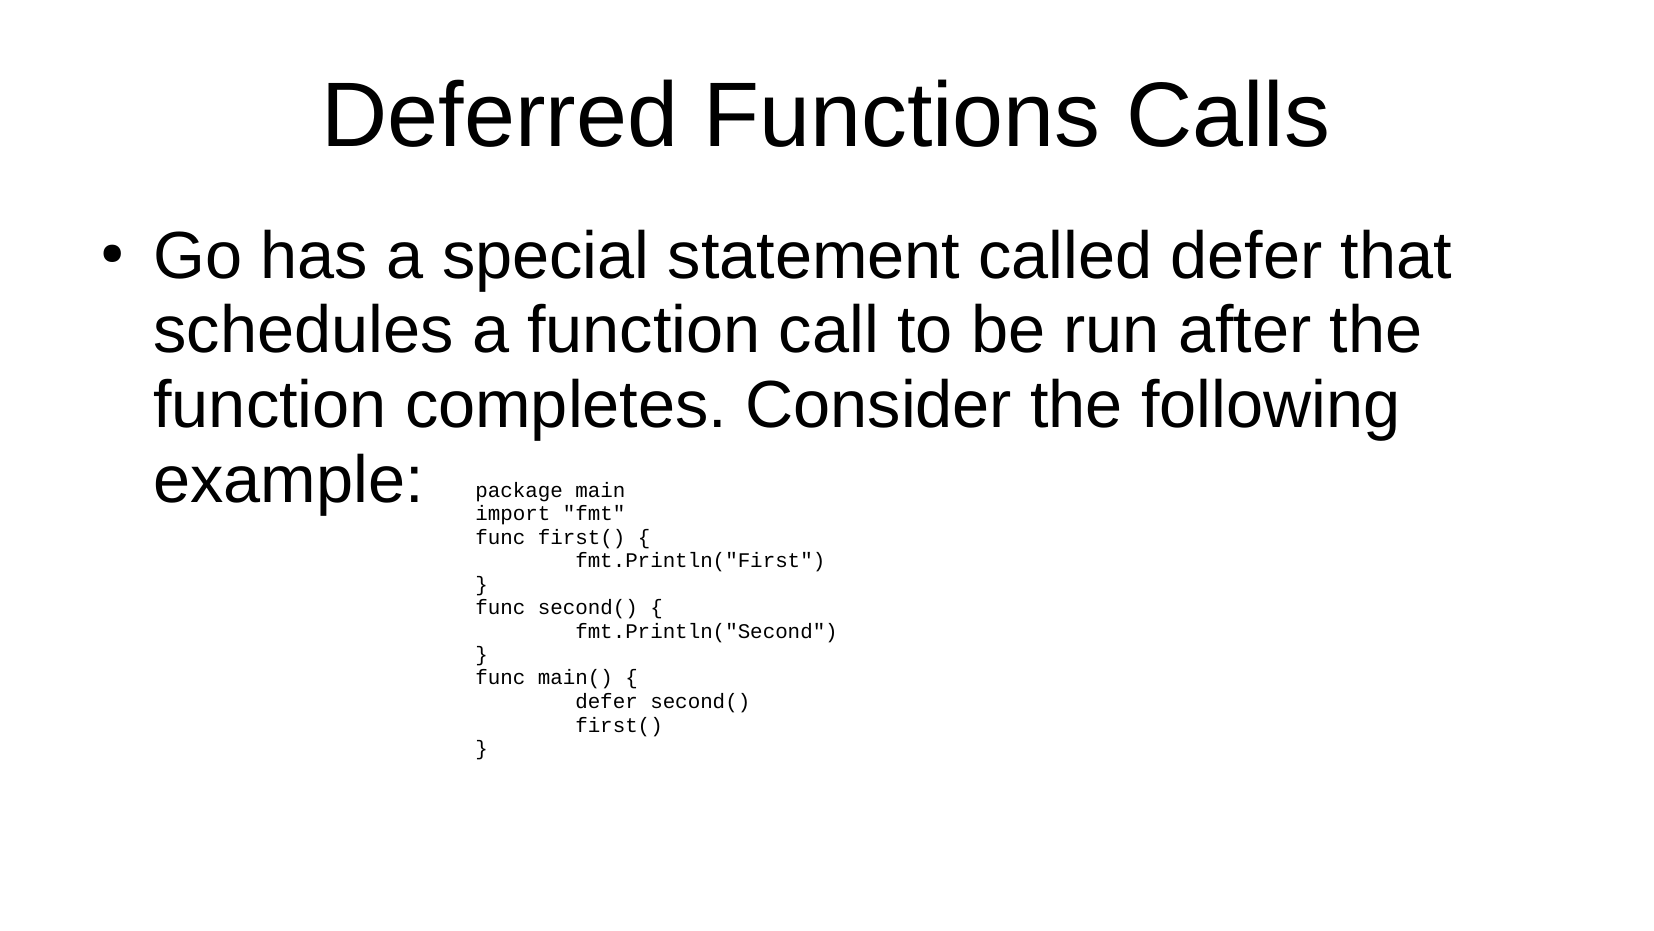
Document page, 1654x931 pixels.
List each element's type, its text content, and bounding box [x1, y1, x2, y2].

title Deferred Functions Calls [82, 37, 1571, 193]
text_box package main import "fmt" func first() { fmt.Println("First") } func second() { fmt.Println("Second") } func main() { defer second() first() } [460, 472, 1441, 770]
list Go has a special statement called defer that schedules a function call to be run after the function completes. Consider the following example: [82, 217, 1571, 758]
